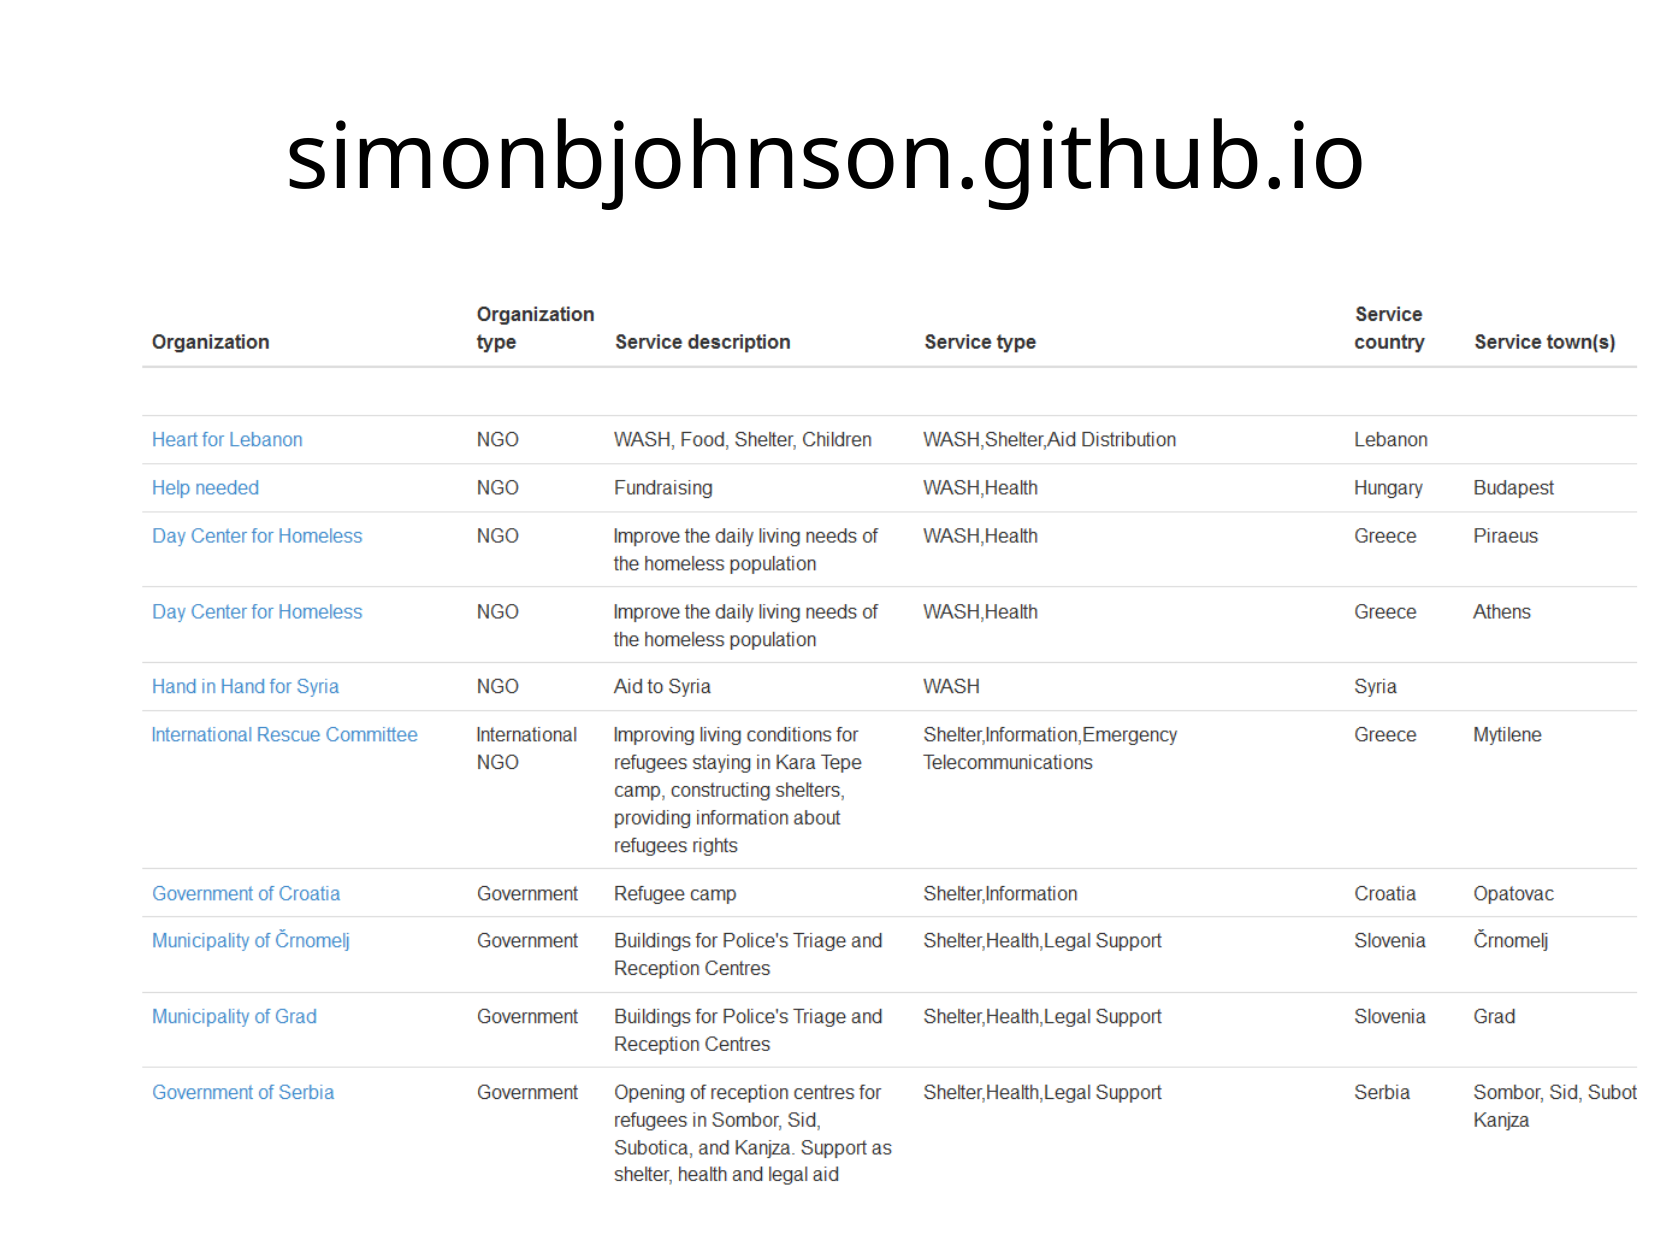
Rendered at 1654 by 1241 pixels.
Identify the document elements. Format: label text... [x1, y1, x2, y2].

picture [16, 290, 1638, 1187]
title simonbjohnson.github.io [82, 49, 1571, 257]
